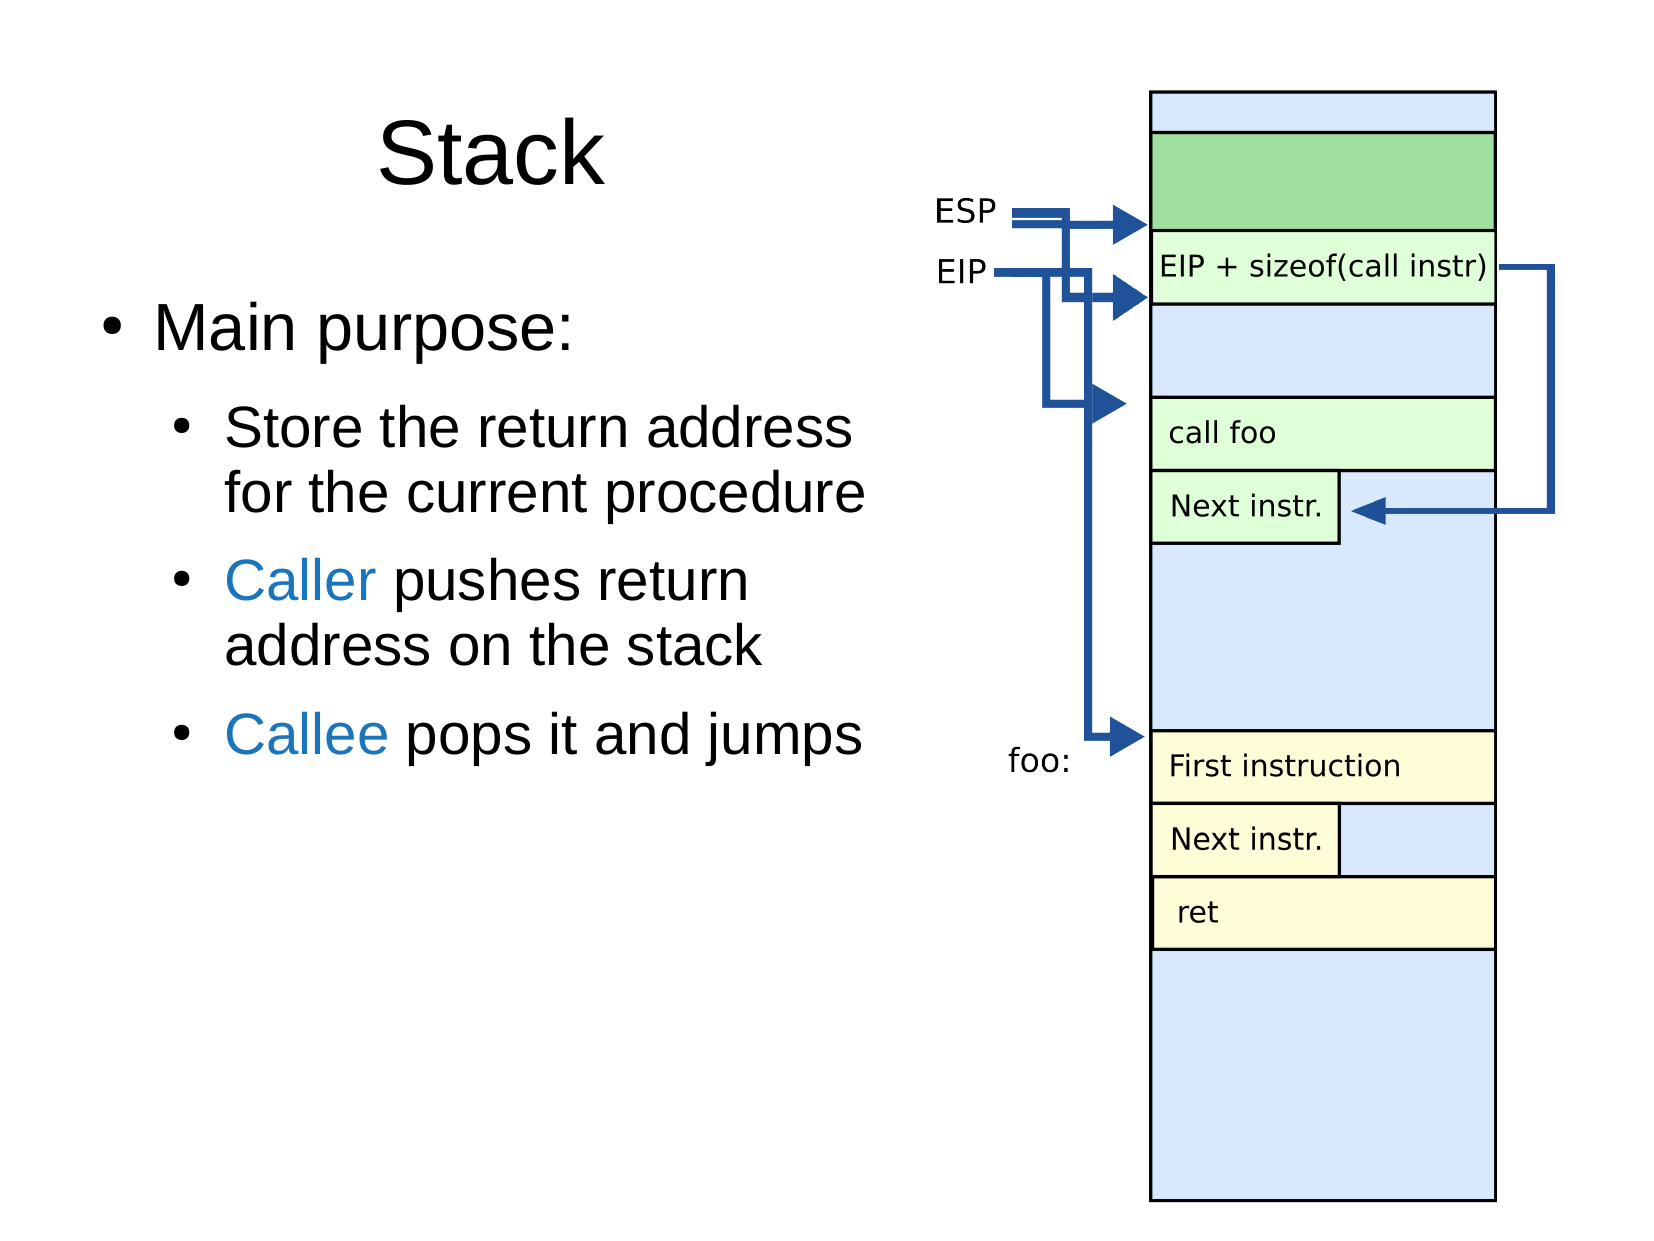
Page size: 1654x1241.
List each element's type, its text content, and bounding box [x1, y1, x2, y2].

list Main purpose: Store the return address for the current procedure Caller pushes return address on the stack Callee pops it and jumps [82, 290, 901, 1010]
title Stack [82, 49, 901, 257]
picture [937, 80, 1555, 1212]
